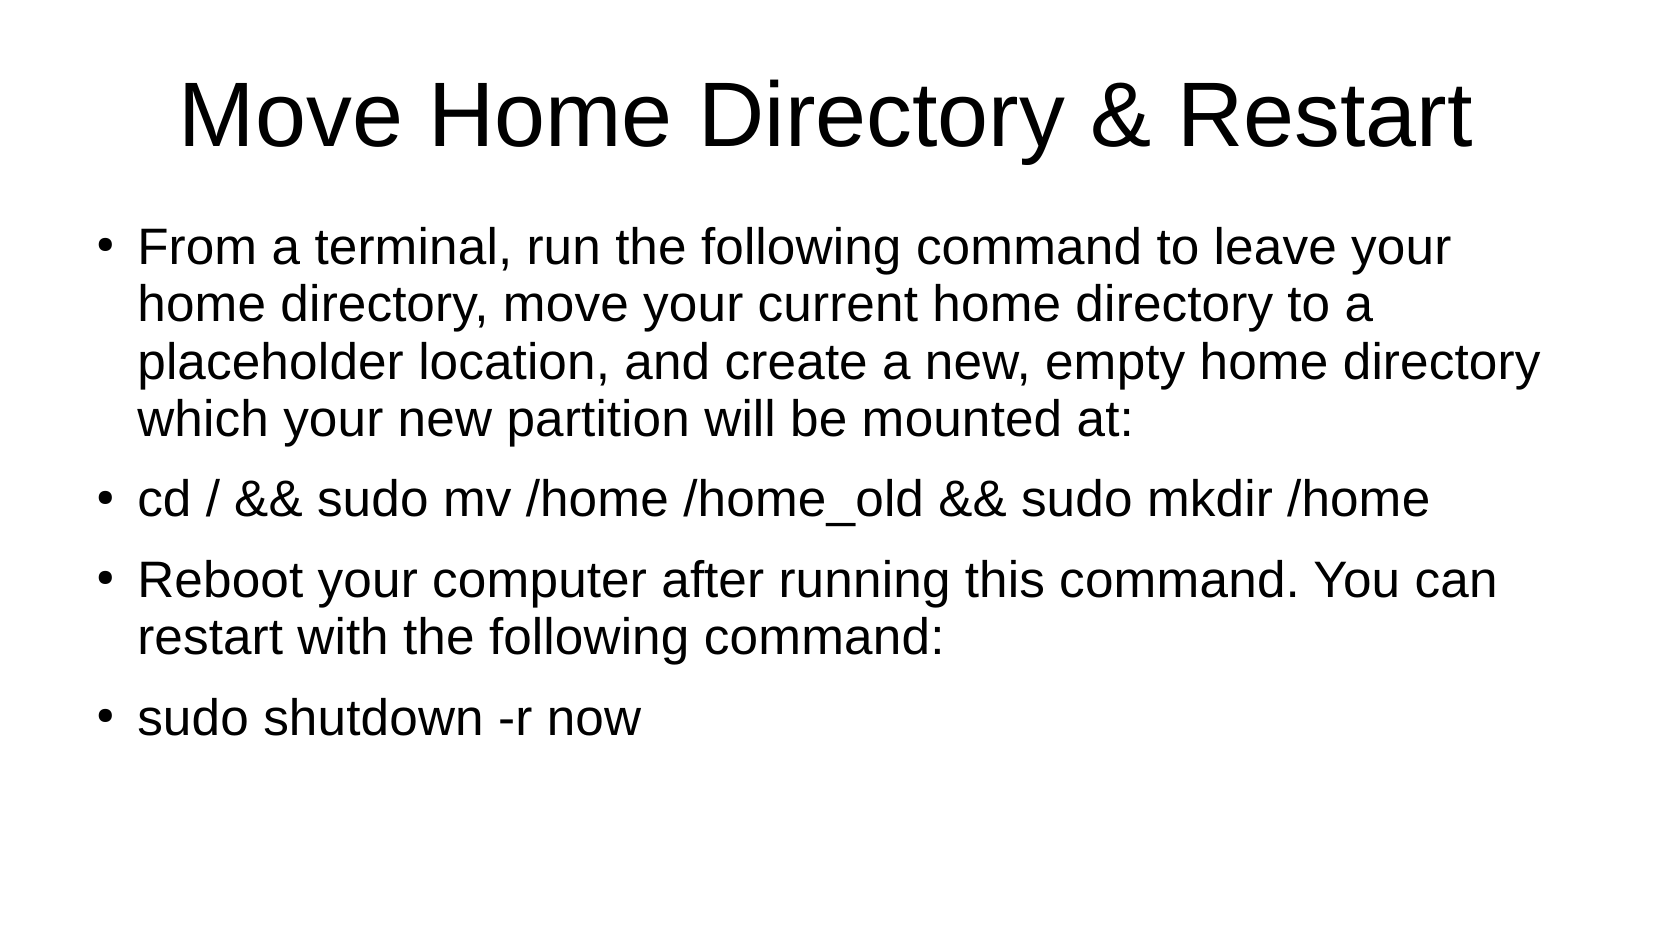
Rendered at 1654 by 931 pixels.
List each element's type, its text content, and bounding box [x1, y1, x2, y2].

title Move Home Directory & Restart [82, 37, 1571, 193]
list From a terminal, run the following command to leave your home directory, move your current home directory to a placeholder location, and create a new, empty home directory which your new partition will be mounted at: cd / && sudo mv /home /home_old && sudo mkdir /home Reboot your computer after running this command. You can restart with the following command: sudo shutdown -r now [82, 217, 1571, 758]
